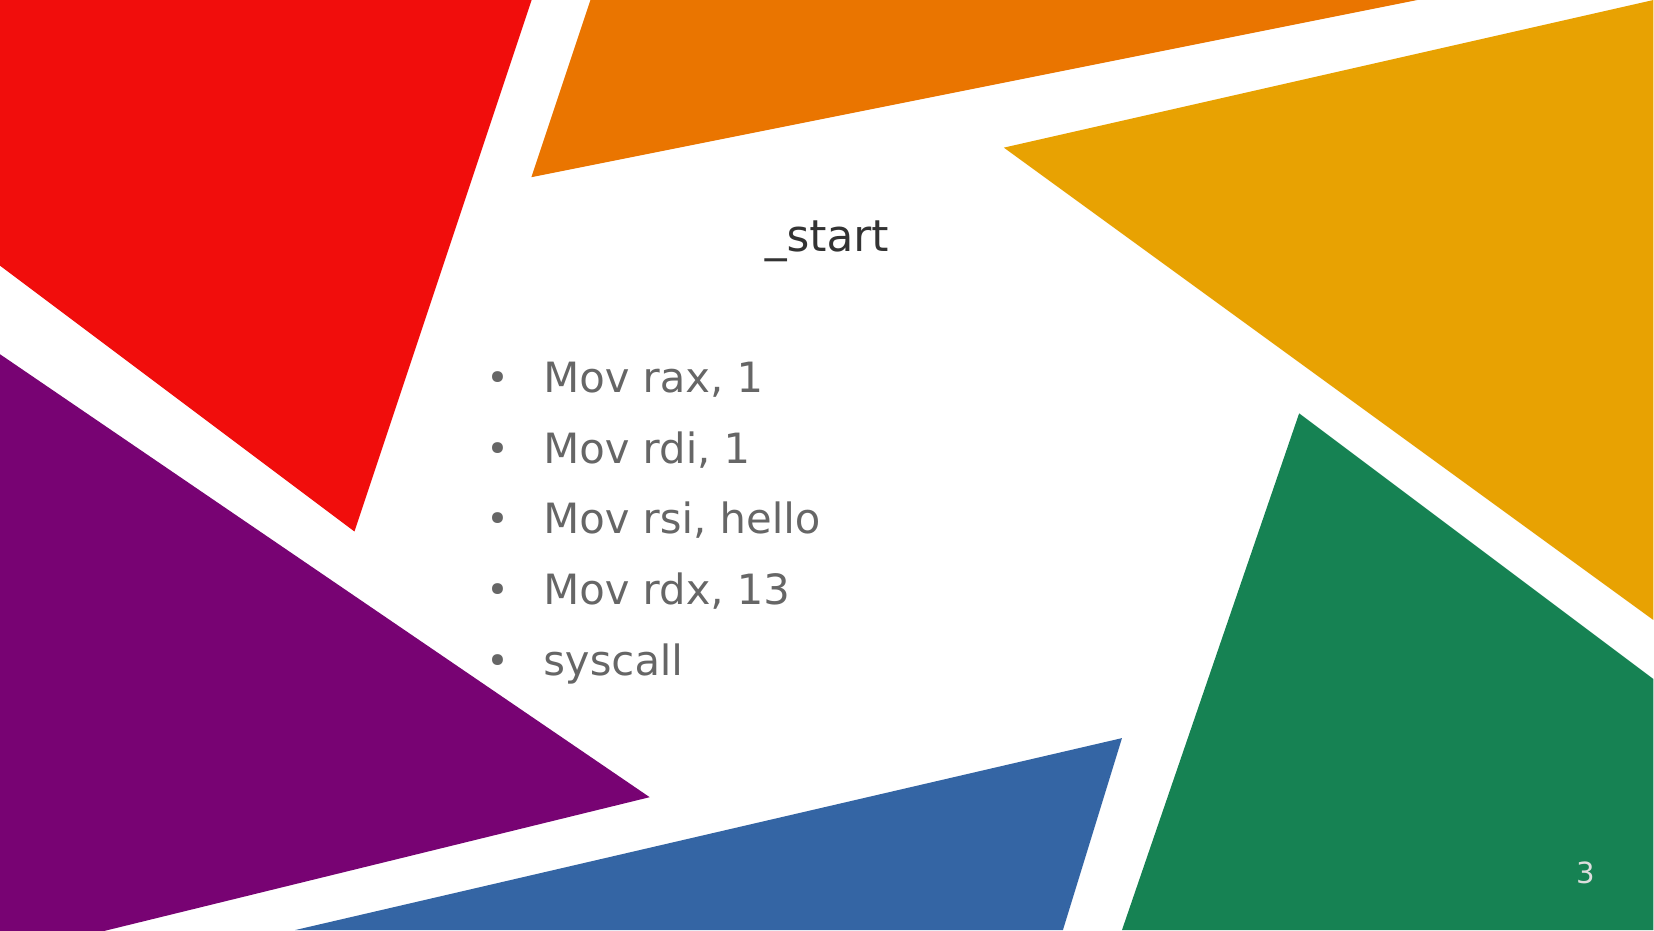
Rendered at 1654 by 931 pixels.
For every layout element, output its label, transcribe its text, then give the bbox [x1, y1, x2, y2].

list Mov rax, 1 Mov rdi, 1 Mov rsi, hello Mov rdx, 13 syscall [472, 354, 1182, 768]
title _start [472, 147, 1182, 325]
